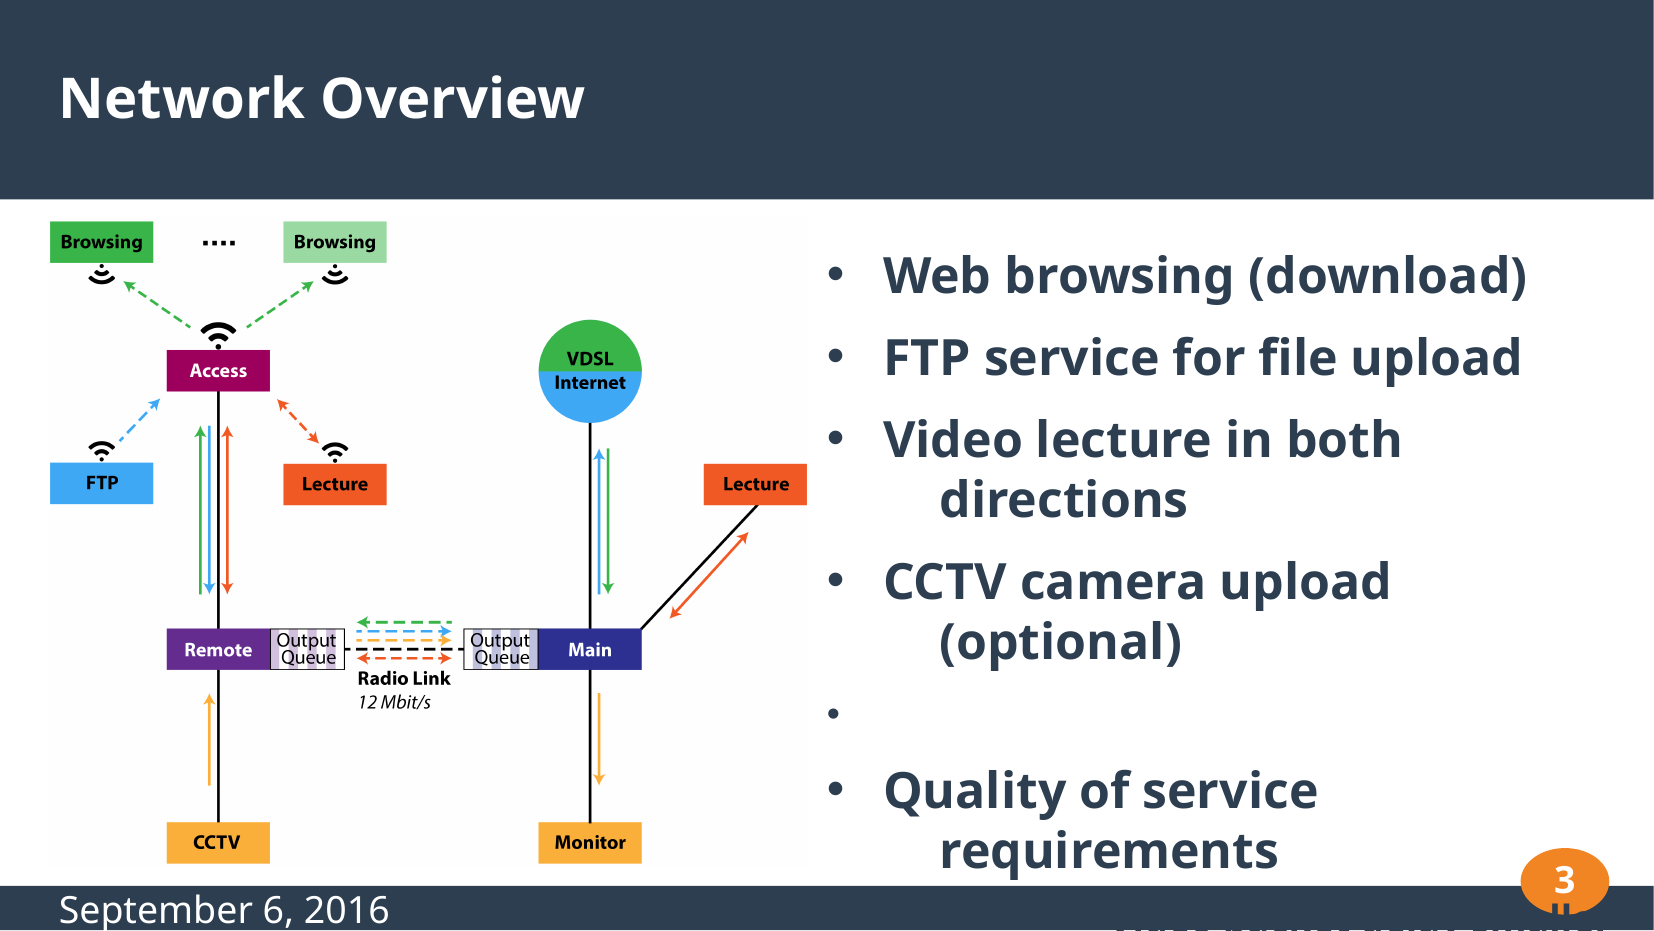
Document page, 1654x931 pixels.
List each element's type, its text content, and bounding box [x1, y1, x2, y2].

text_box September 6, 2016 [59, 885, 532, 931]
text_box Web browsing (download) FTP service for file upload Video lecture in both directions CCTV camera upload (optional) Quality of service requirements Video packet delay smaller than 100 ms Exceeding delay plus packet drops less than 5 % [826, 243, 1633, 864]
title Network Overview [59, 37, 1595, 155]
picture [49, 217, 807, 867]
text_box 3 [1505, 864, 1625, 926]
text_box 3 [1510, 916, 1517, 926]
